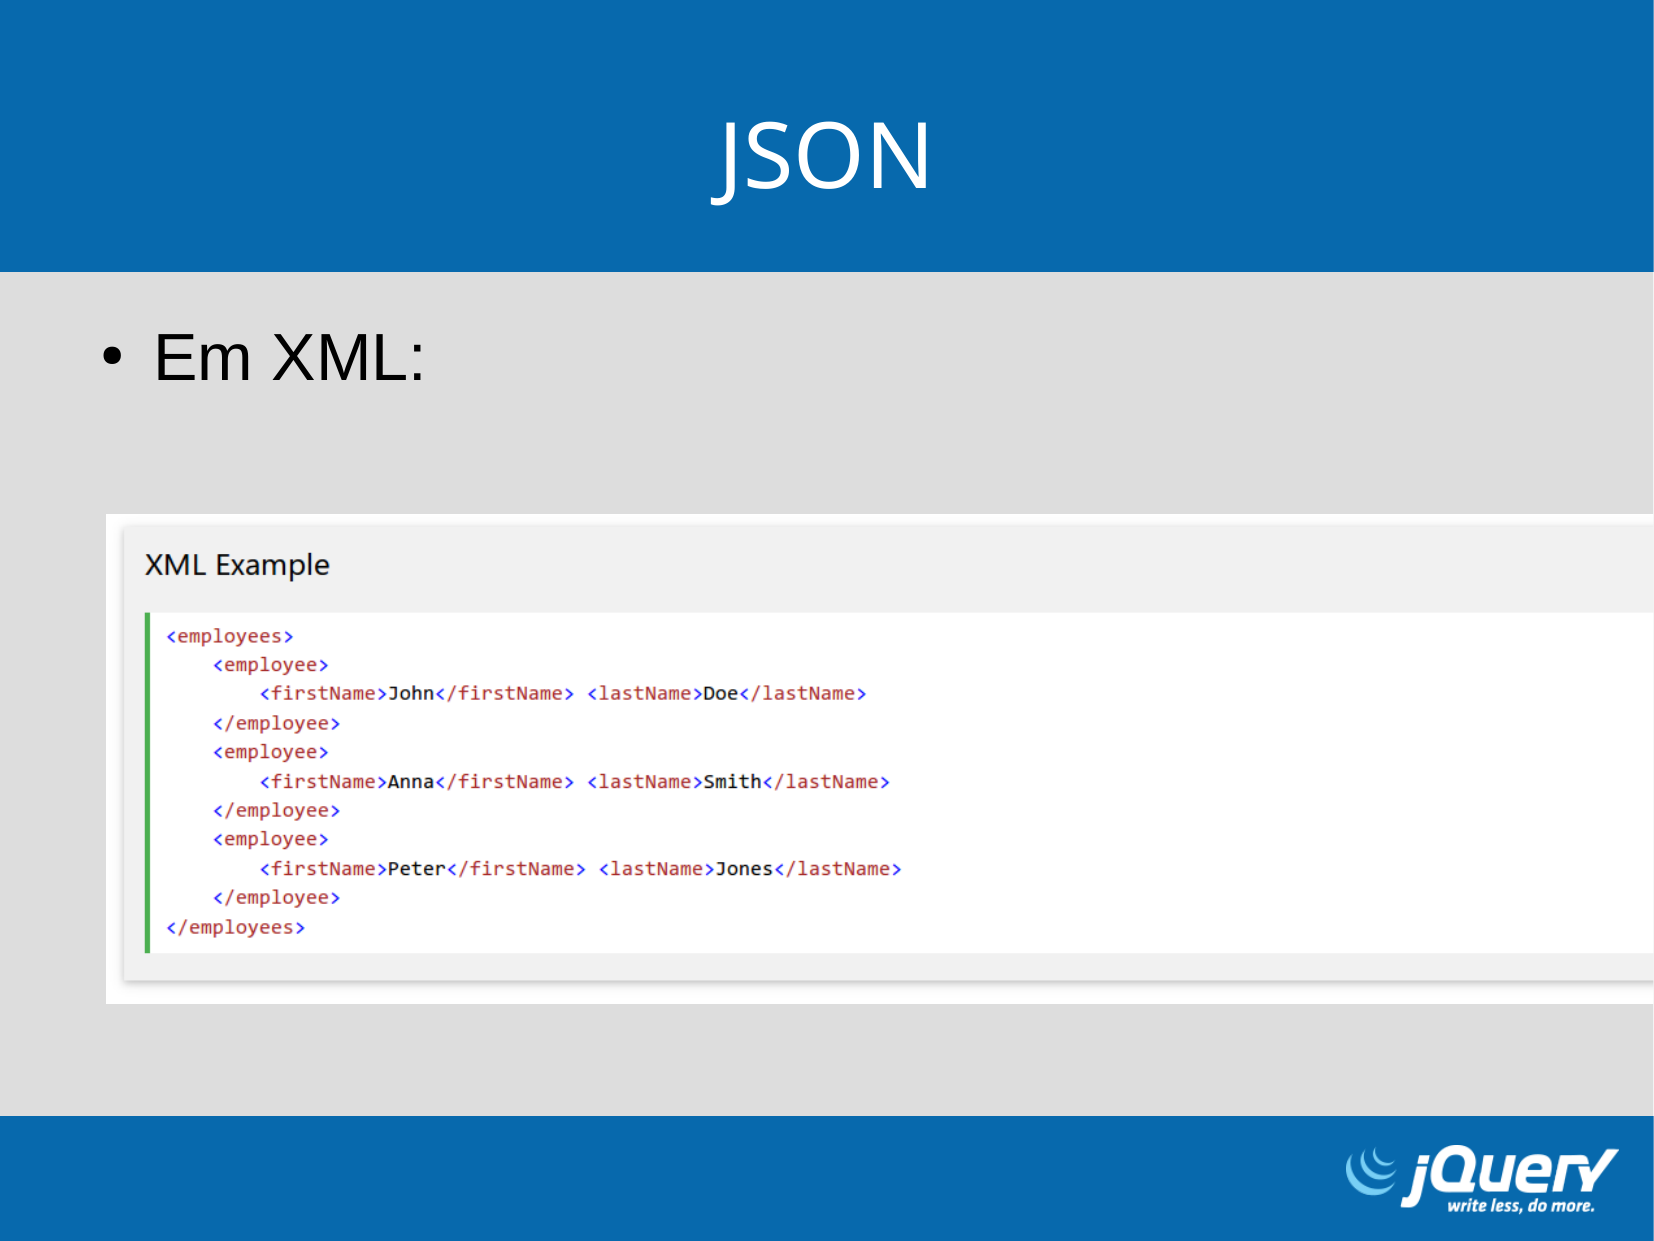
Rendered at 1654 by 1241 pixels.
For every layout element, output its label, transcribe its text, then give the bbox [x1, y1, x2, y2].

picture [106, 514, 1654, 1004]
list Em XML: [82, 320, 1571, 1040]
picture [0, 1116, 1654, 1241]
picture [0, 0, 1654, 272]
title JSON [82, 49, 1571, 257]
